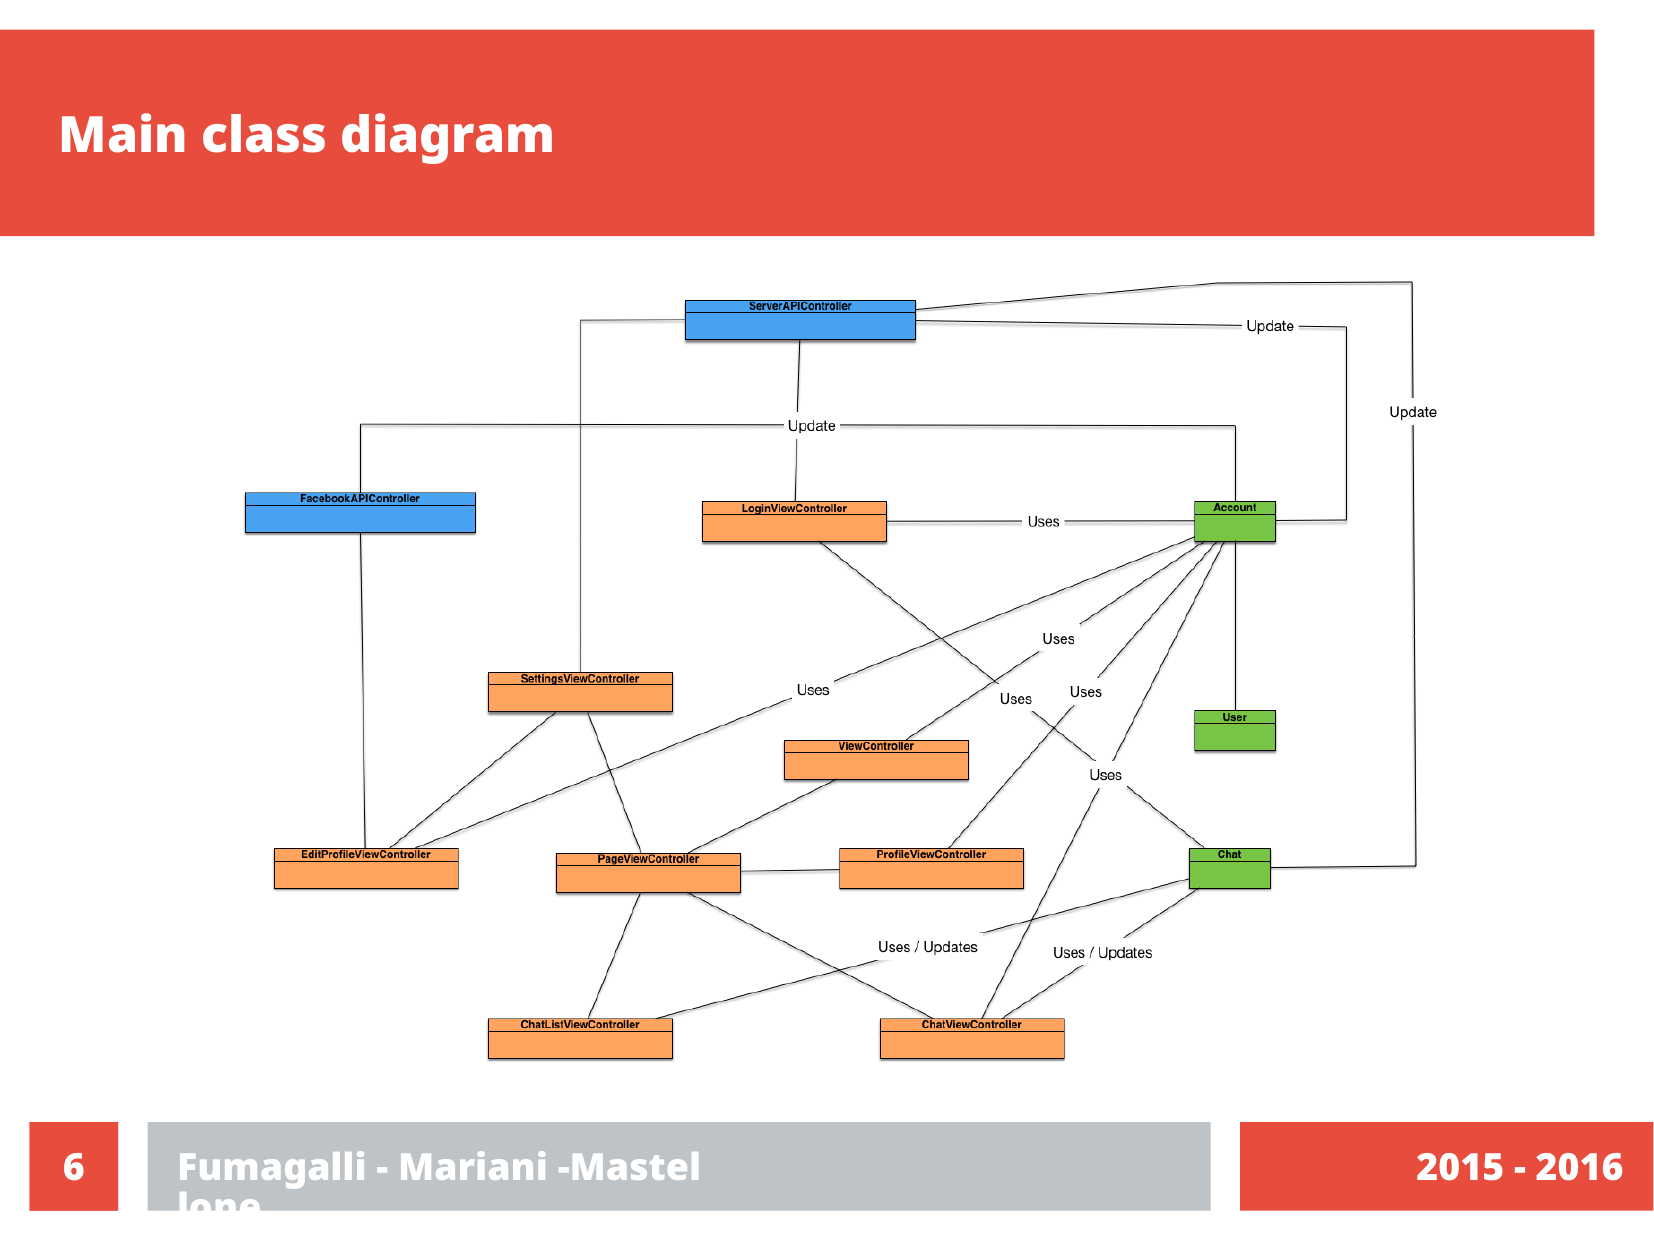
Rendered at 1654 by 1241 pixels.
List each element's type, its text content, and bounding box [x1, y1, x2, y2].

title Main class diagram [59, 59, 1595, 207]
picture [234, 268, 1506, 1123]
